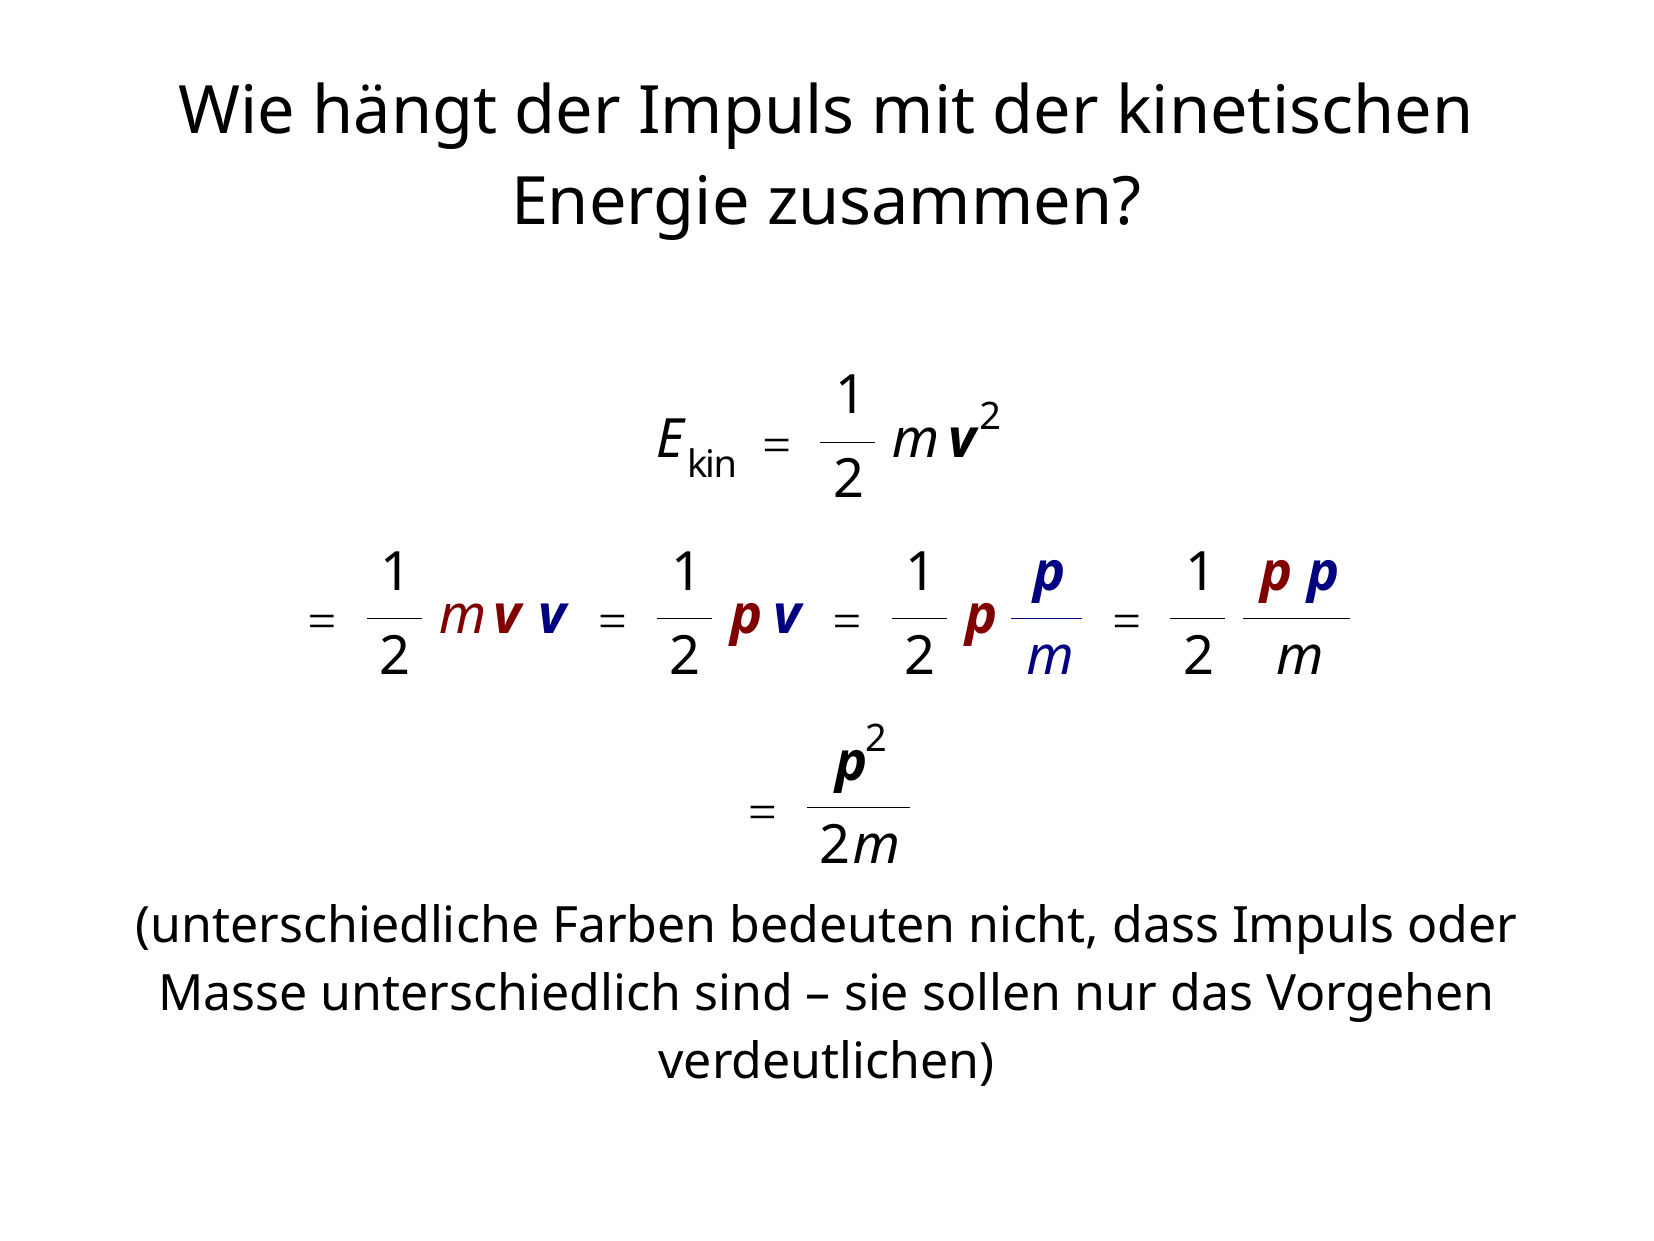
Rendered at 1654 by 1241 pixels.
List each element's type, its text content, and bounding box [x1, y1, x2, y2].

subtitle (unterschiedliche Farben bedeuten nicht, dass Impuls oder Masse unterschiedlich sind – sie sollen nur das Vorgehen verdeutlichen) [82, 252, 1571, 1048]
title Wie hängt der Impuls mit der kinetischen Energie zusammen? [82, 49, 1571, 252]
chart [294, 362, 1359, 879]
